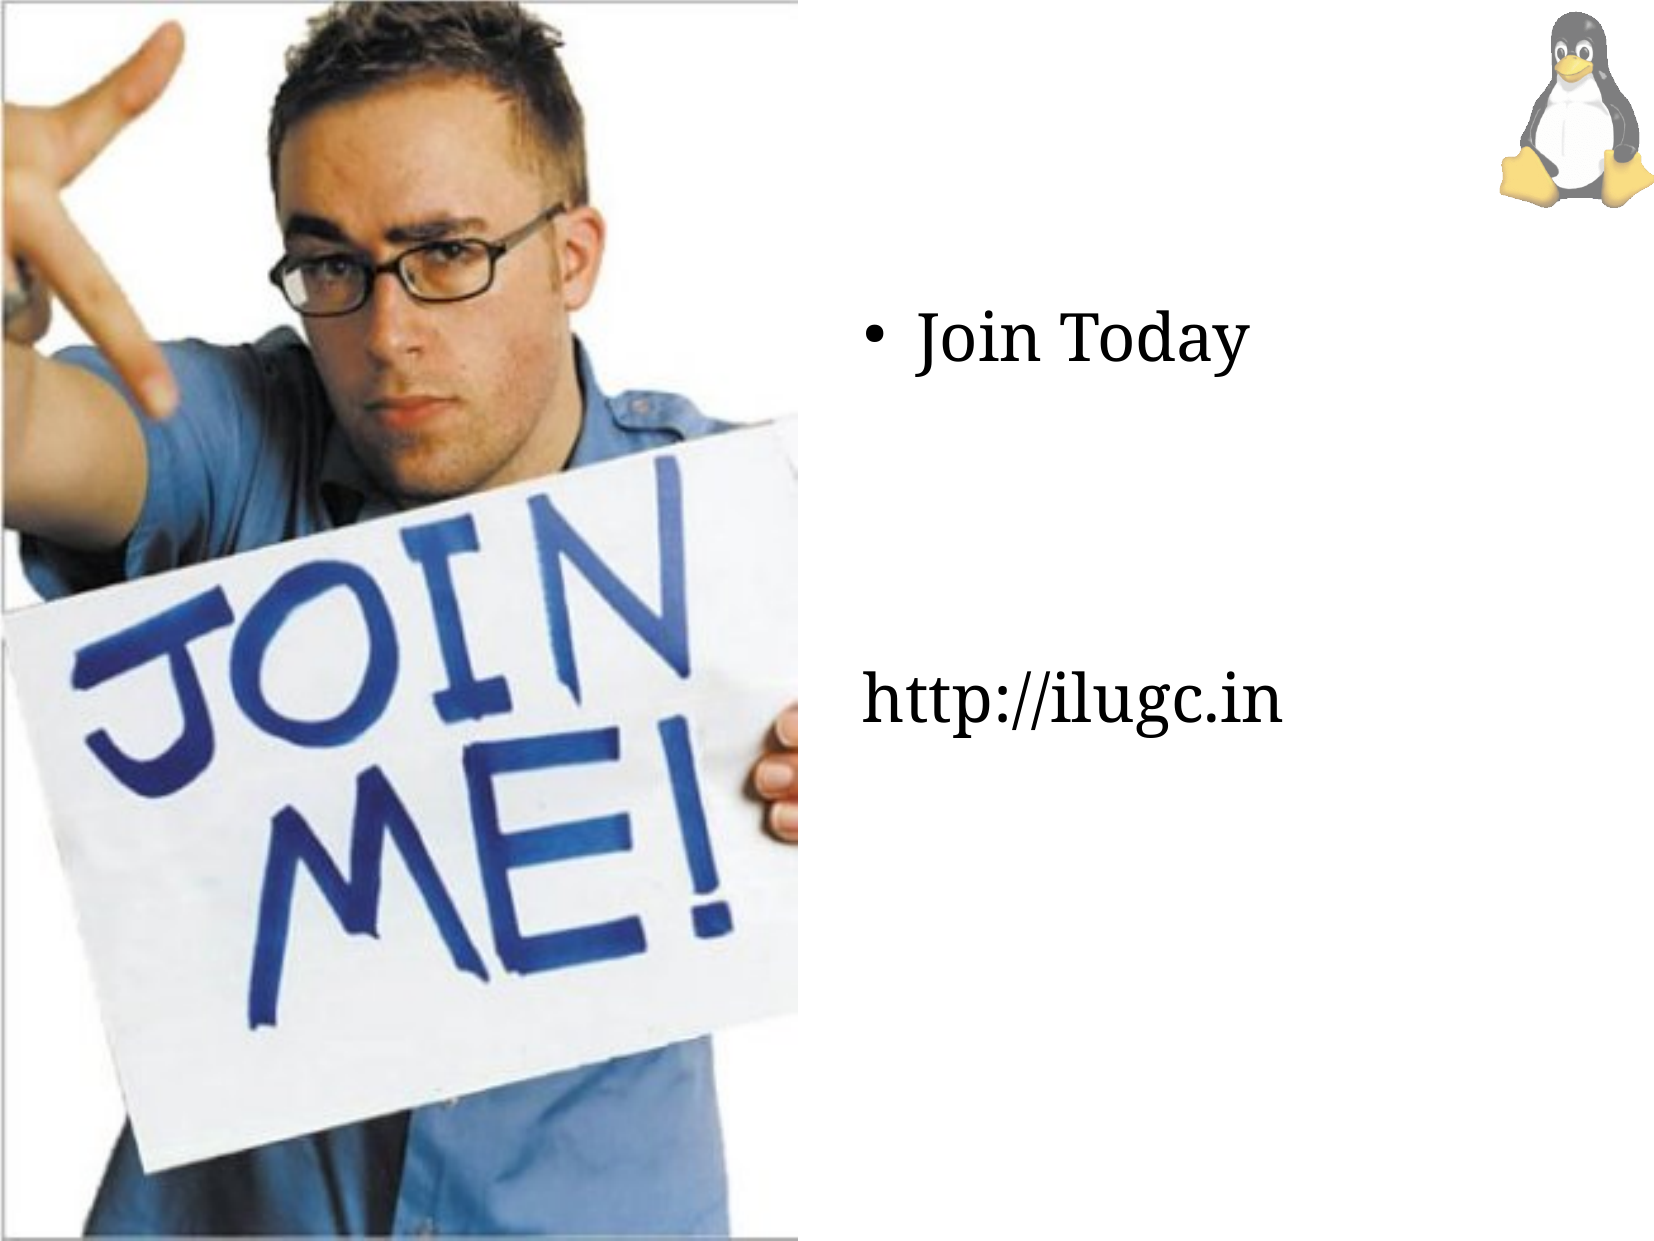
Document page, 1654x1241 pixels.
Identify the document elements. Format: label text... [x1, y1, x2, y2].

picture [0, 0, 798, 1241]
list Join Today http://ilugc.in [845, 290, 1572, 1109]
